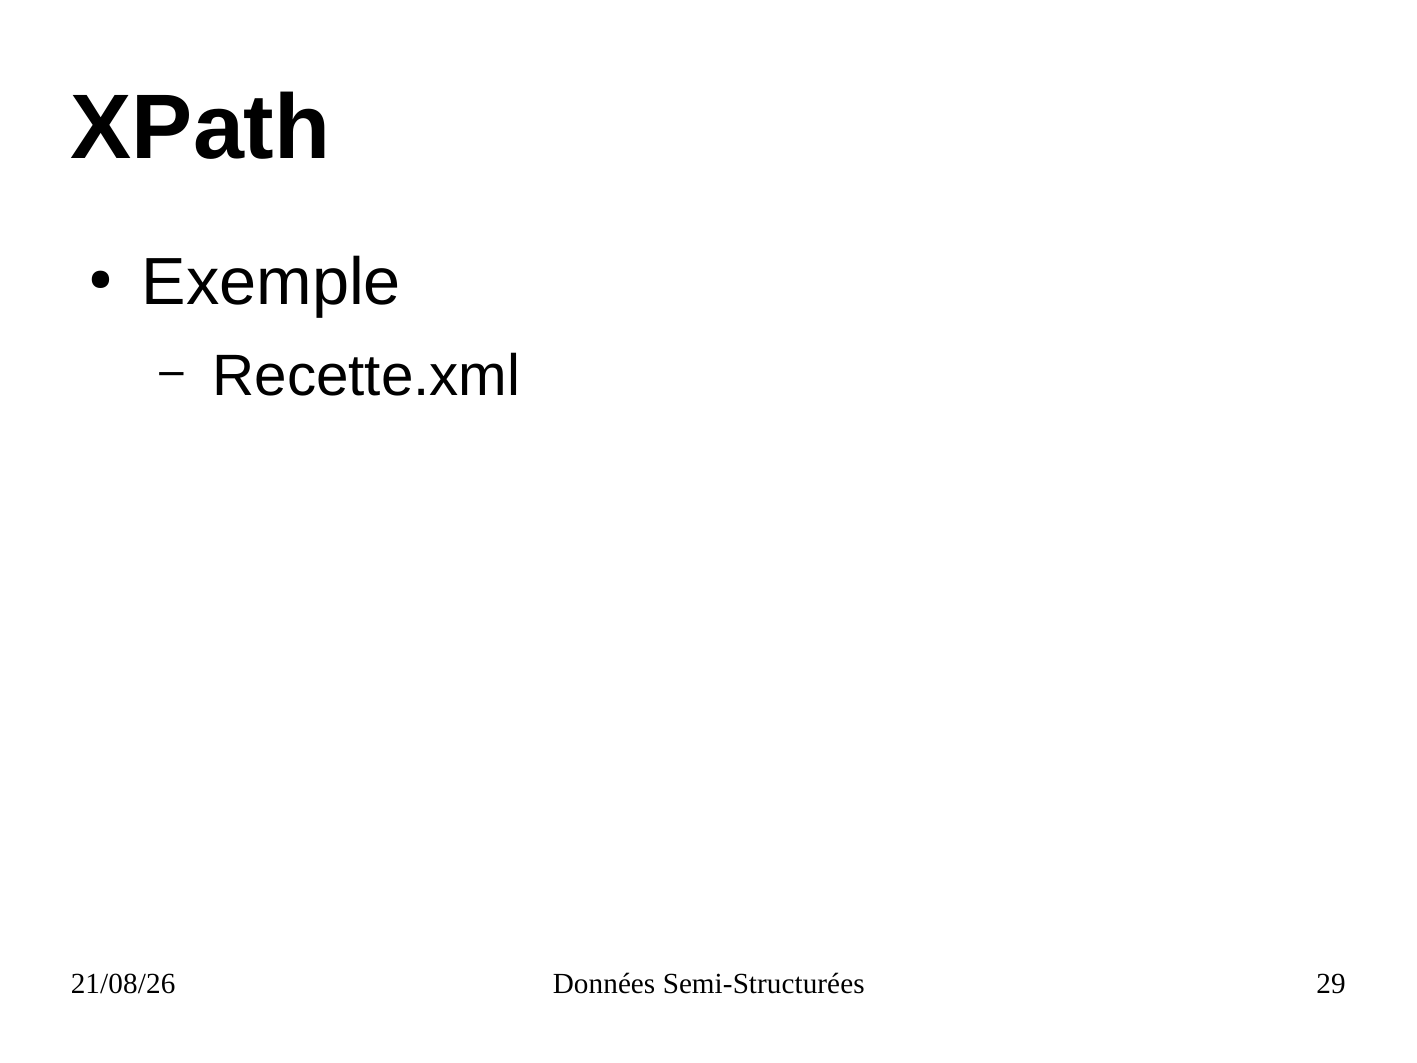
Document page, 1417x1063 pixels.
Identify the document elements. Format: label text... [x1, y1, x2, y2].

list Exemple Recette.xml [70, 244, 1346, 925]
title XPath [70, 42, 1346, 212]
